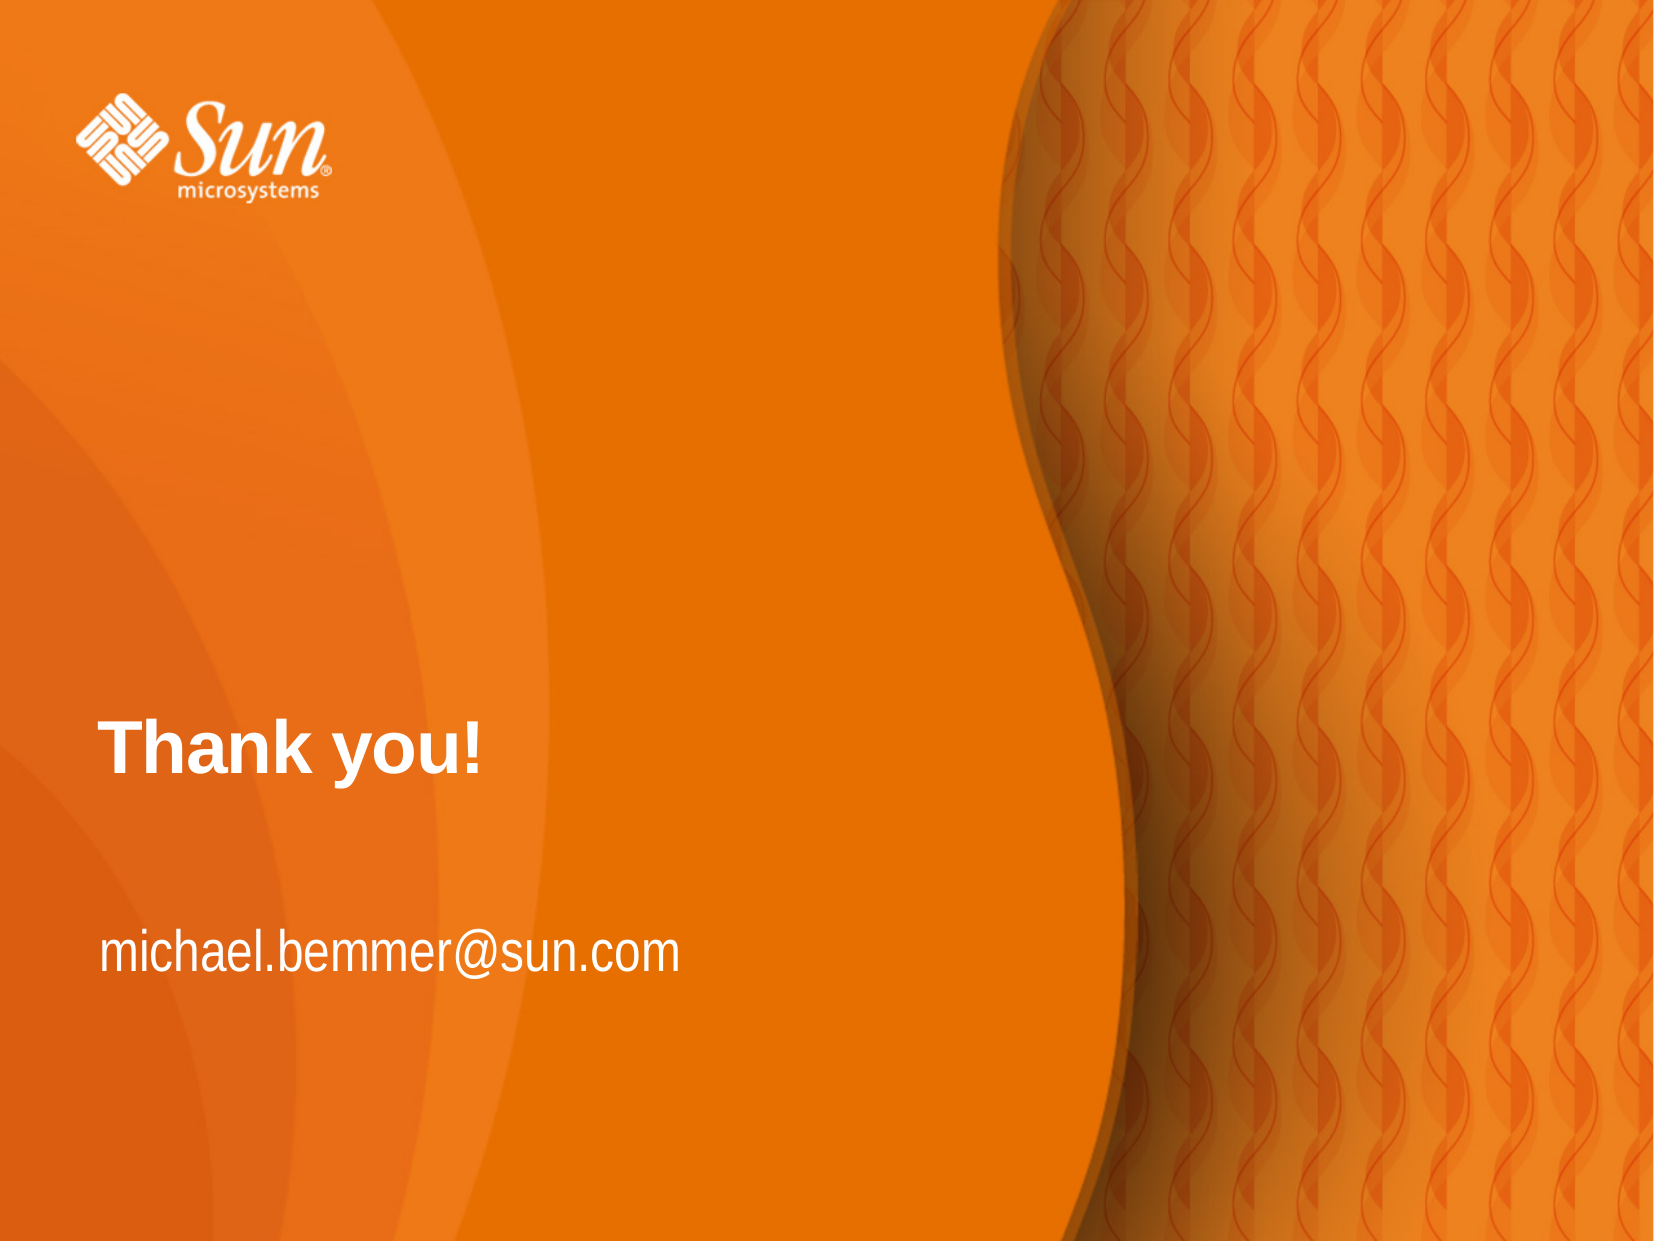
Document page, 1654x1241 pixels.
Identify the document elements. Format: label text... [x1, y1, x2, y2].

picture [0, 0, 1654, 1241]
title Thank you! [97, 529, 1001, 790]
list michael.bemmer@sun.com [99, 844, 1191, 1047]
